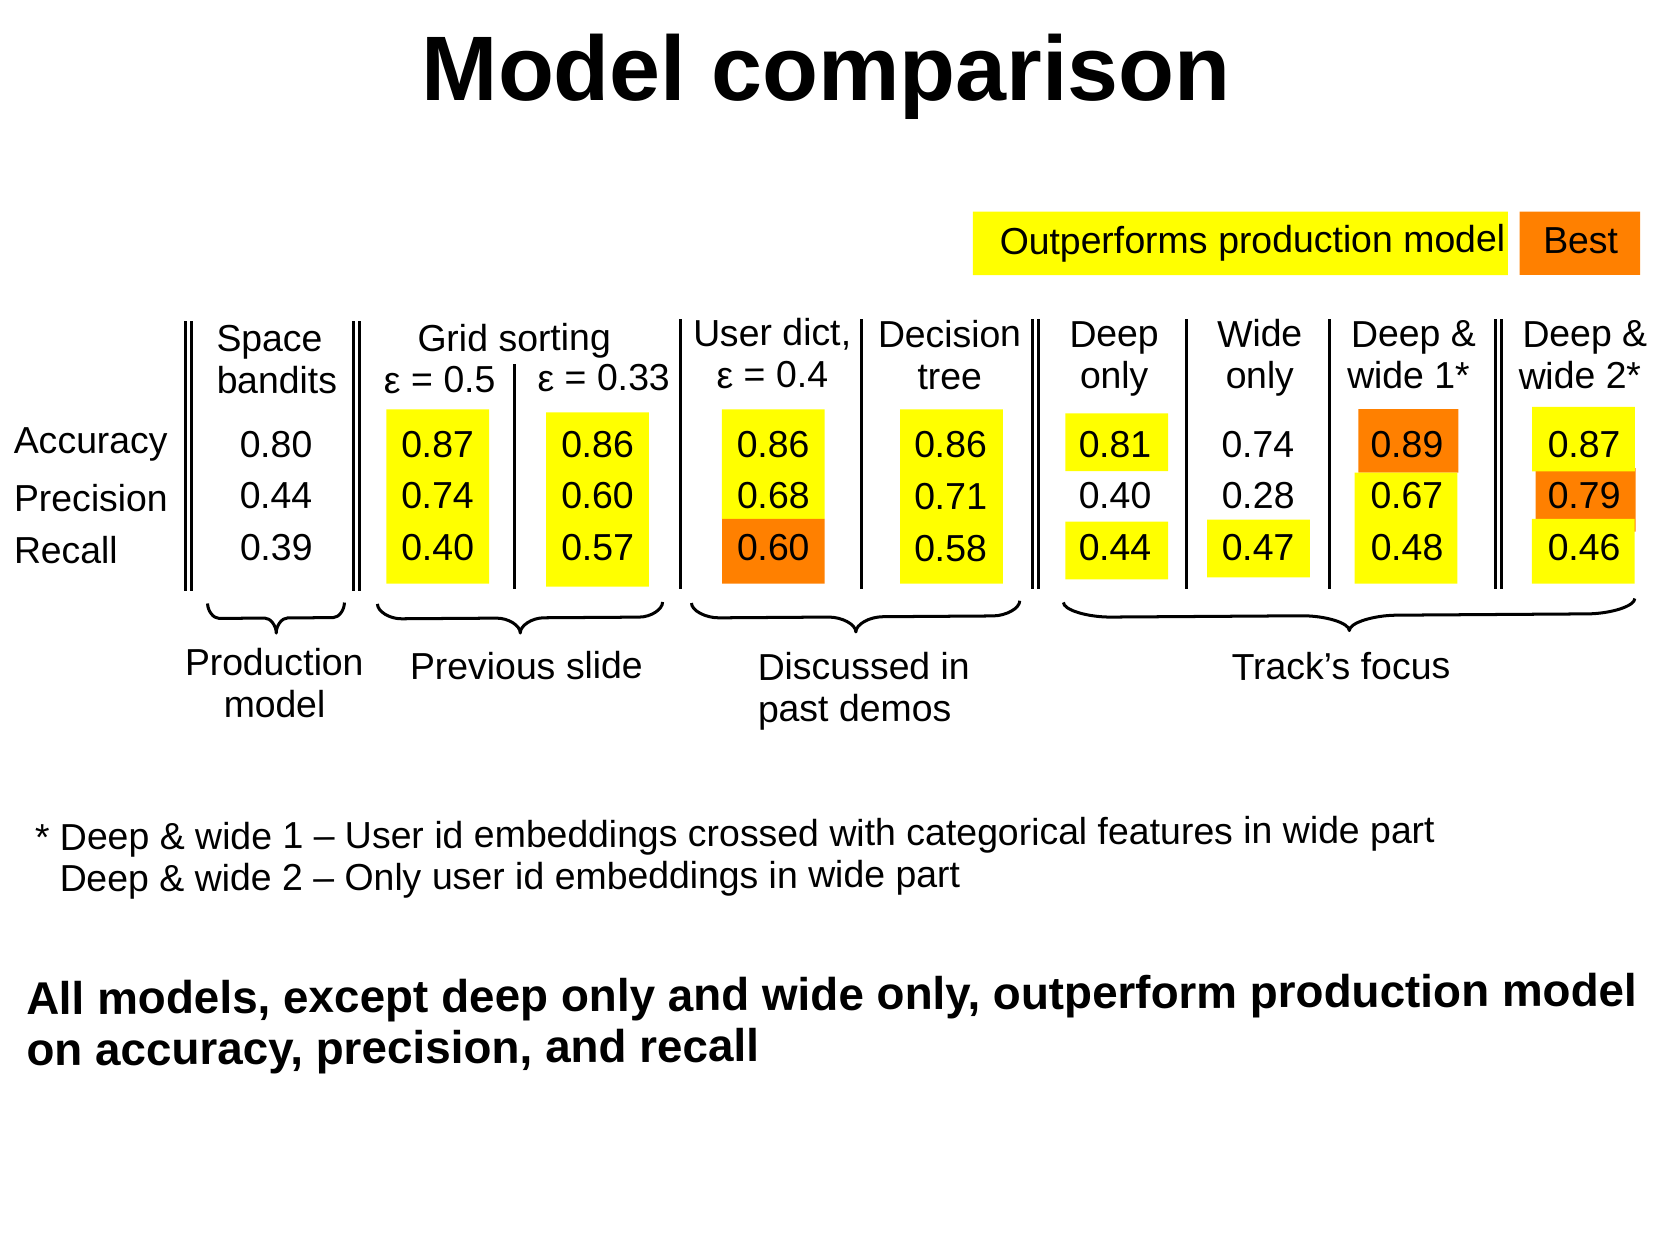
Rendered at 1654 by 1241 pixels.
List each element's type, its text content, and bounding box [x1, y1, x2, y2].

text_box 0.86 [546, 415, 649, 467]
text_box 0.87 [1532, 415, 1654, 473]
text_box 0.79 [1532, 472, 1636, 519]
text_box [721, 426, 825, 520]
text_box Decision tree [863, 305, 1047, 406]
text_box 0.39 [224, 519, 328, 577]
text_box 0.40 [386, 519, 490, 577]
text_box [900, 577, 1003, 584]
text_box Deep only [1054, 305, 1178, 405]
text_box Grid sorting [402, 309, 638, 368]
text_box [1531, 518, 1635, 584]
text_box 0.80 [224, 415, 328, 467]
text_box Precision [0, 469, 183, 527]
text_box [1065, 521, 1169, 580]
text_box [722, 576, 825, 584]
text_box Production model [170, 633, 380, 734]
text_box 0.40 [1063, 467, 1167, 519]
text_box Wide only [1202, 305, 1325, 405]
text_box 0.60 [722, 519, 825, 577]
text_box [972, 211, 1199, 276]
text_box Previous slide [395, 636, 690, 696]
text_box 0.67 [1355, 467, 1459, 519]
text_box 0.74 [386, 473, 490, 524]
text_box 0.86 [721, 415, 825, 467]
text_box Deep & wide 2* [1503, 304, 1654, 406]
text_box Deep & wide 1* [1332, 304, 1503, 406]
title Model comparison [0, 3, 1654, 136]
text_box [386, 409, 490, 517]
text_box 0.57 [546, 519, 650, 577]
text_box User dict, ε = 0.4 [678, 303, 873, 411]
text_box [1532, 406, 1635, 415]
text_box Best [1535, 211, 1649, 273]
text_box 0.87 [386, 415, 489, 473]
text_box 0.58 [899, 525, 1003, 577]
text_box 0.47 [1206, 519, 1310, 577]
text_box 0.89 [1355, 415, 1459, 467]
text_box [900, 409, 1003, 463]
text_box ε = 0.5 [368, 351, 511, 409]
text_box 0.86 [899, 415, 1003, 473]
text_box Outperforms production model [984, 210, 1535, 276]
text_box [721, 410, 825, 415]
text_box Discussed in past demos [742, 637, 990, 738]
text_box 0.71 [899, 467, 1003, 526]
text_box ε = 0.33 [522, 348, 678, 407]
text_box Space bandits [201, 309, 353, 410]
text_box [1358, 409, 1459, 415]
text_box 0.74 [1206, 415, 1310, 467]
text_box Track’s focus [1216, 637, 1467, 696]
text_box [1354, 472, 1458, 584]
text_box 0.60 [546, 467, 649, 519]
text_box Accuracy [0, 411, 184, 470]
text_box 0.46 [1533, 519, 1636, 577]
text_box 0.28 [1206, 467, 1310, 519]
text_box * Deep & wide 1 – User id embeddings crossed with categorical features in wide part Deep & wide 2 – Only user id embeddings in wide part [20, 800, 1584, 913]
text_box [1065, 413, 1169, 472]
text_box Recall [0, 521, 133, 580]
text_box All models, except deep only and wide only, outperform production model on accuracy, precision, and recall [11, 956, 1654, 1083]
text_box 0.68 [722, 467, 825, 518]
text_box 0.44 [224, 467, 328, 519]
text_box 0.48 [1355, 519, 1459, 577]
text_box [546, 576, 649, 587]
text_box [386, 576, 490, 584]
text_box 0.44 [1063, 519, 1167, 577]
text_box 0.81 [1063, 415, 1167, 467]
